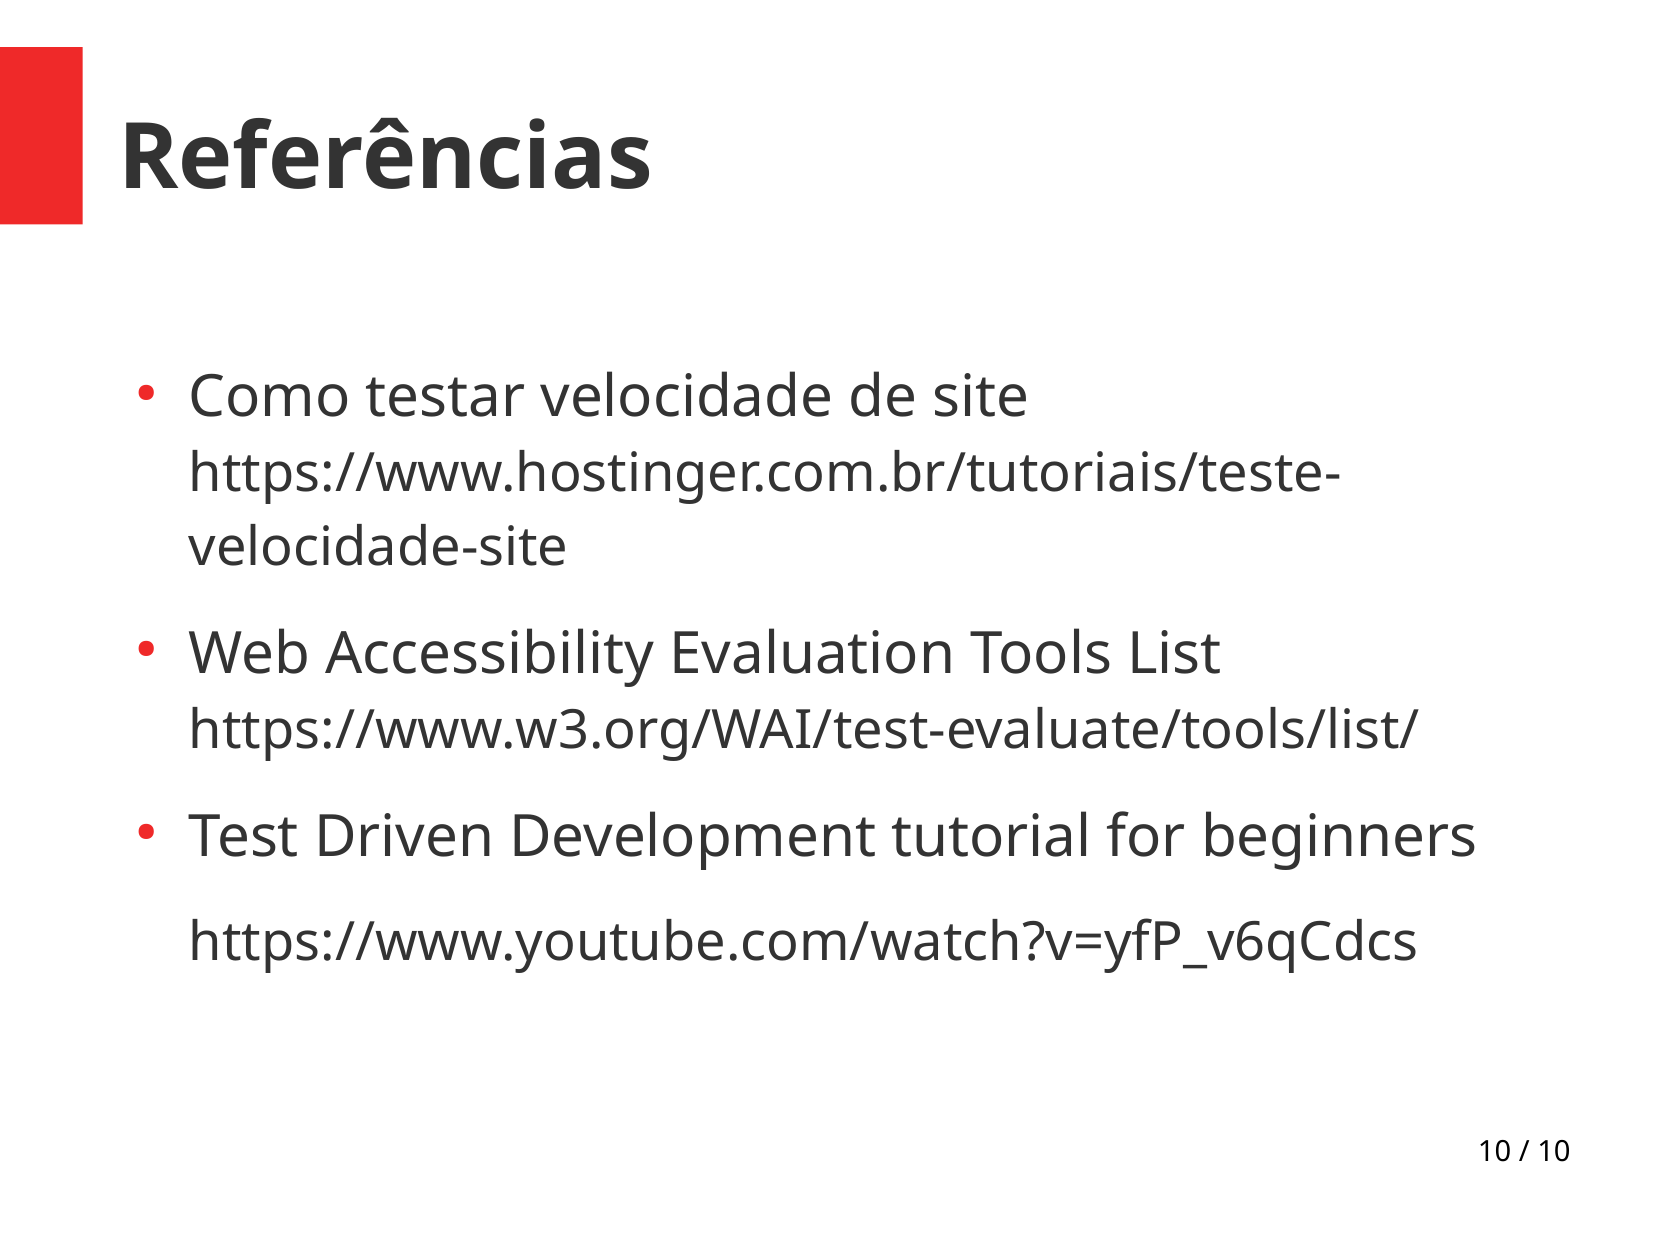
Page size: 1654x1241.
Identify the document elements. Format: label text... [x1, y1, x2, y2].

list Como testar velocidade de site https://www.hostinger.com.br/tutoriais/teste-velocidade-site Web Accessibility Evaluation Tools List https://www.w3.org/WAI/test-evaluate/tools/list/ Test Driven Development tutorial for beginners https://www.youtube.com/watch?v=yfP_v6qCdcs [118, 354, 1536, 1074]
title Referências [118, 49, 1571, 257]
